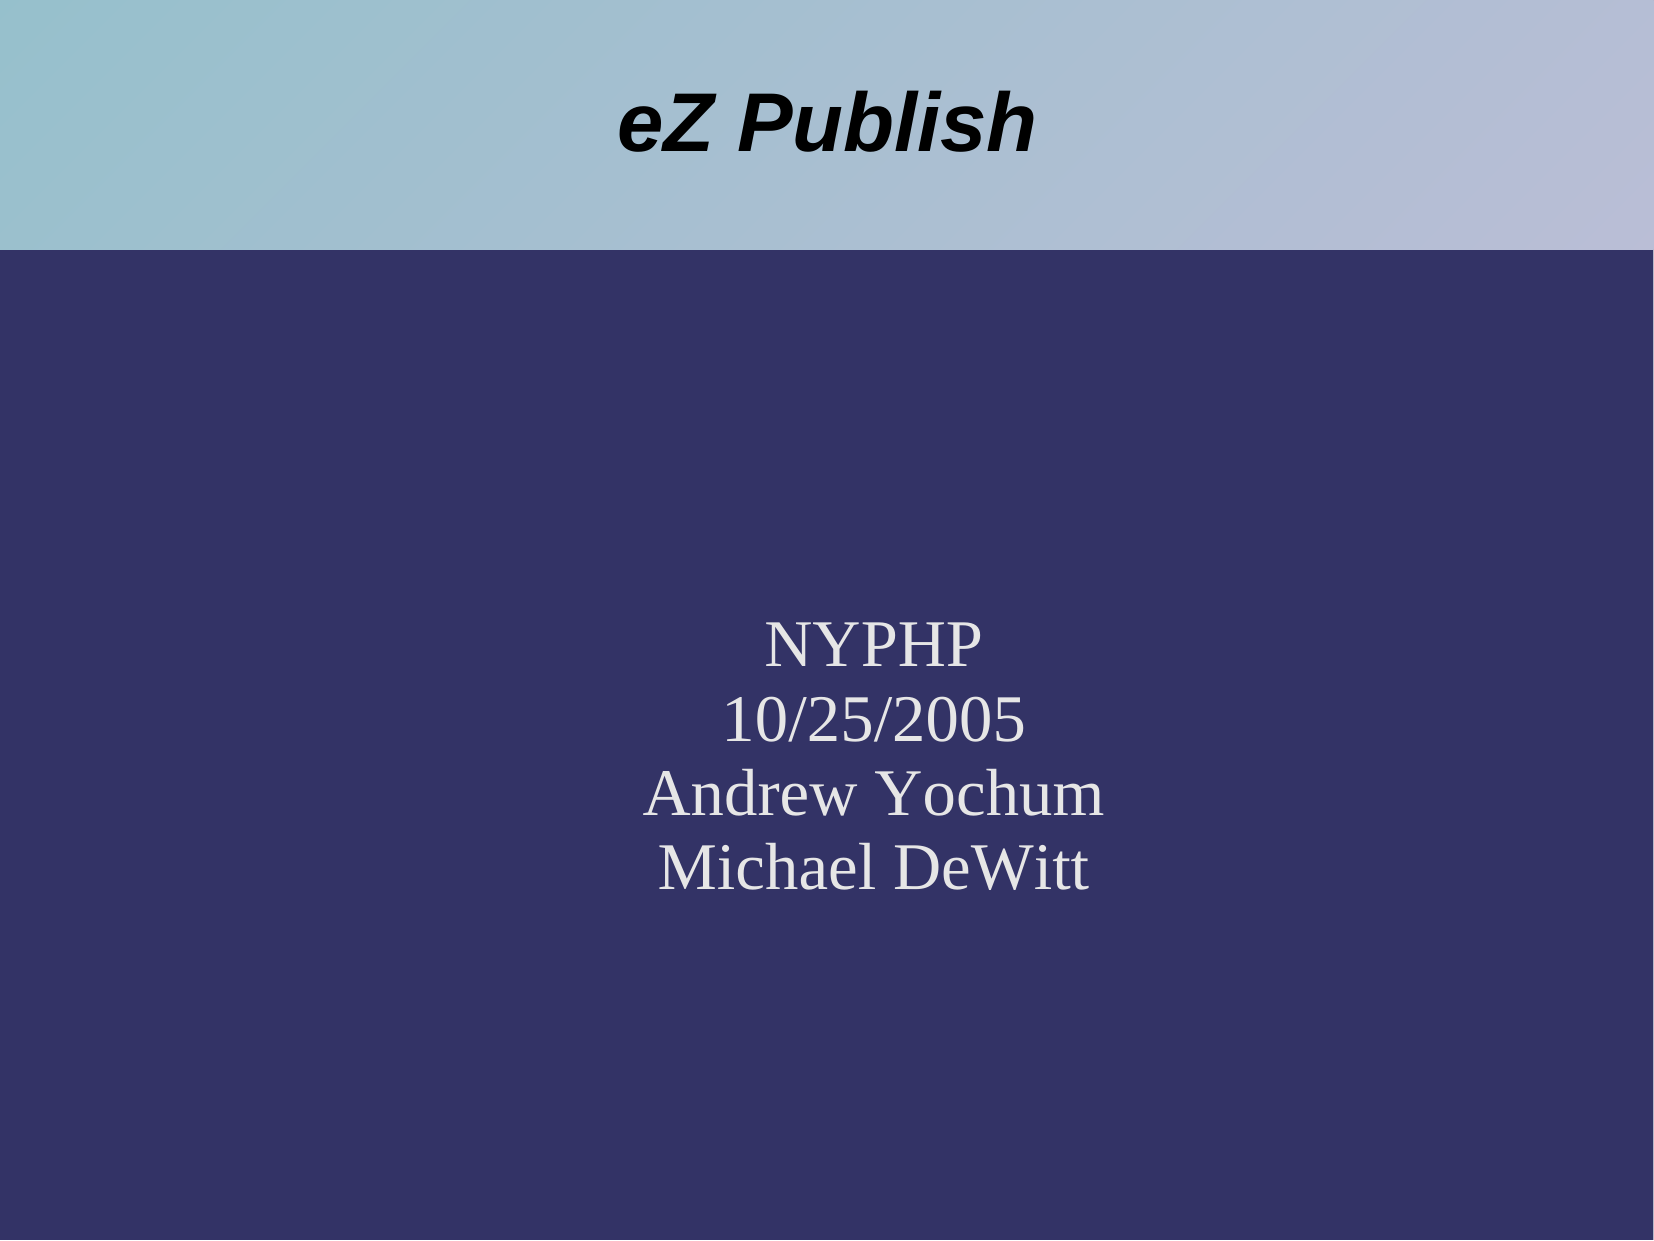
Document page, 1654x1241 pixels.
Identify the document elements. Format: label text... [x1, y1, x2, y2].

title eZ Publish [121, 19, 1534, 227]
subtitle NYPHP 10/25/2005 Andrew Yochum Michael DeWitt [178, 364, 1570, 1147]
